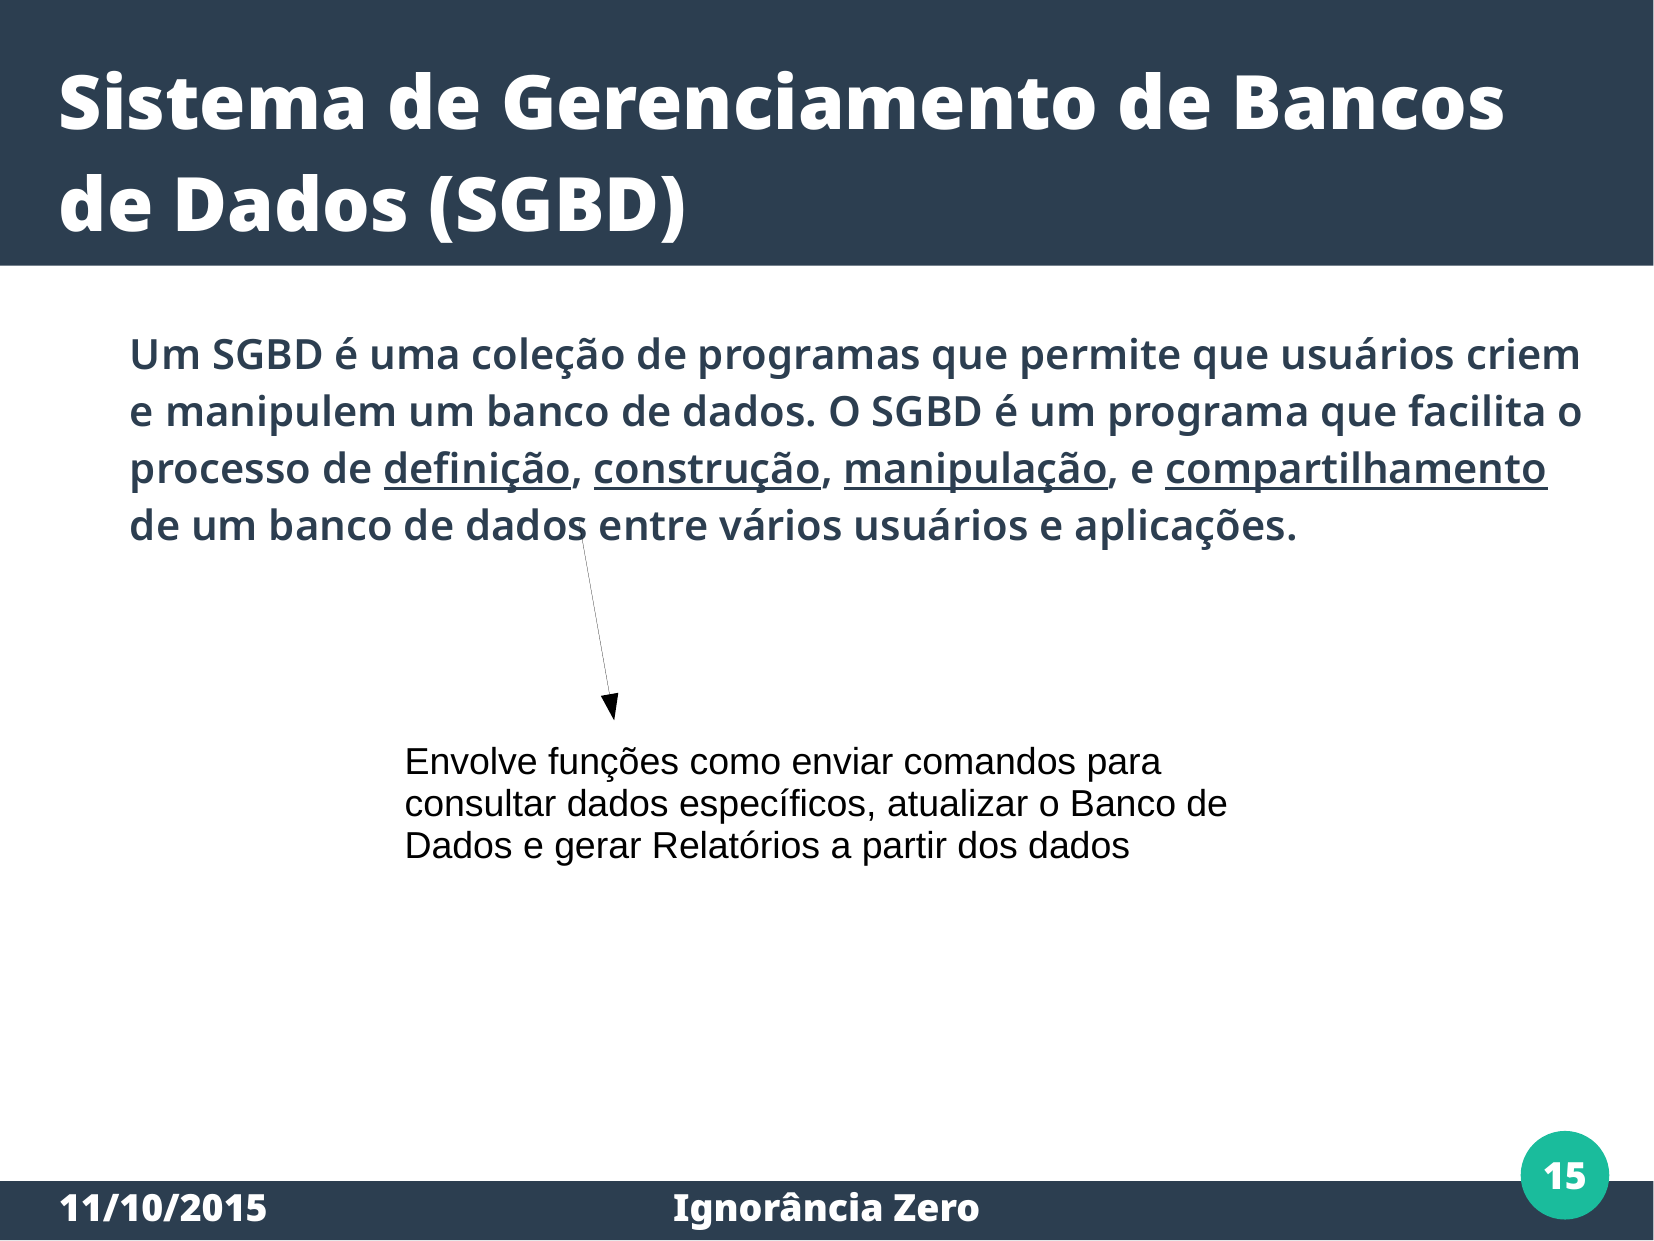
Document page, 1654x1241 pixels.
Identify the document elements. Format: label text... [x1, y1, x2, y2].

list Um SGBD é uma coleção de programas que permite que usuários criem e manipulem um banco de dados. O SGBD é um programa que facilita o processo de definição, construção, manipulação, e compartilhamento de um banco de dados entre vários usuários e aplicações. [59, 324, 1595, 1152]
title Sistema de Gerenciamento de Bancos de Dados (SGBD) [59, 49, 1595, 207]
text_box Envolve funções como enviar comandos para consultar dados específicos, atualizar o Banco de Dados e gerar Relatórios a partir dos dados [354, 733, 1276, 875]
